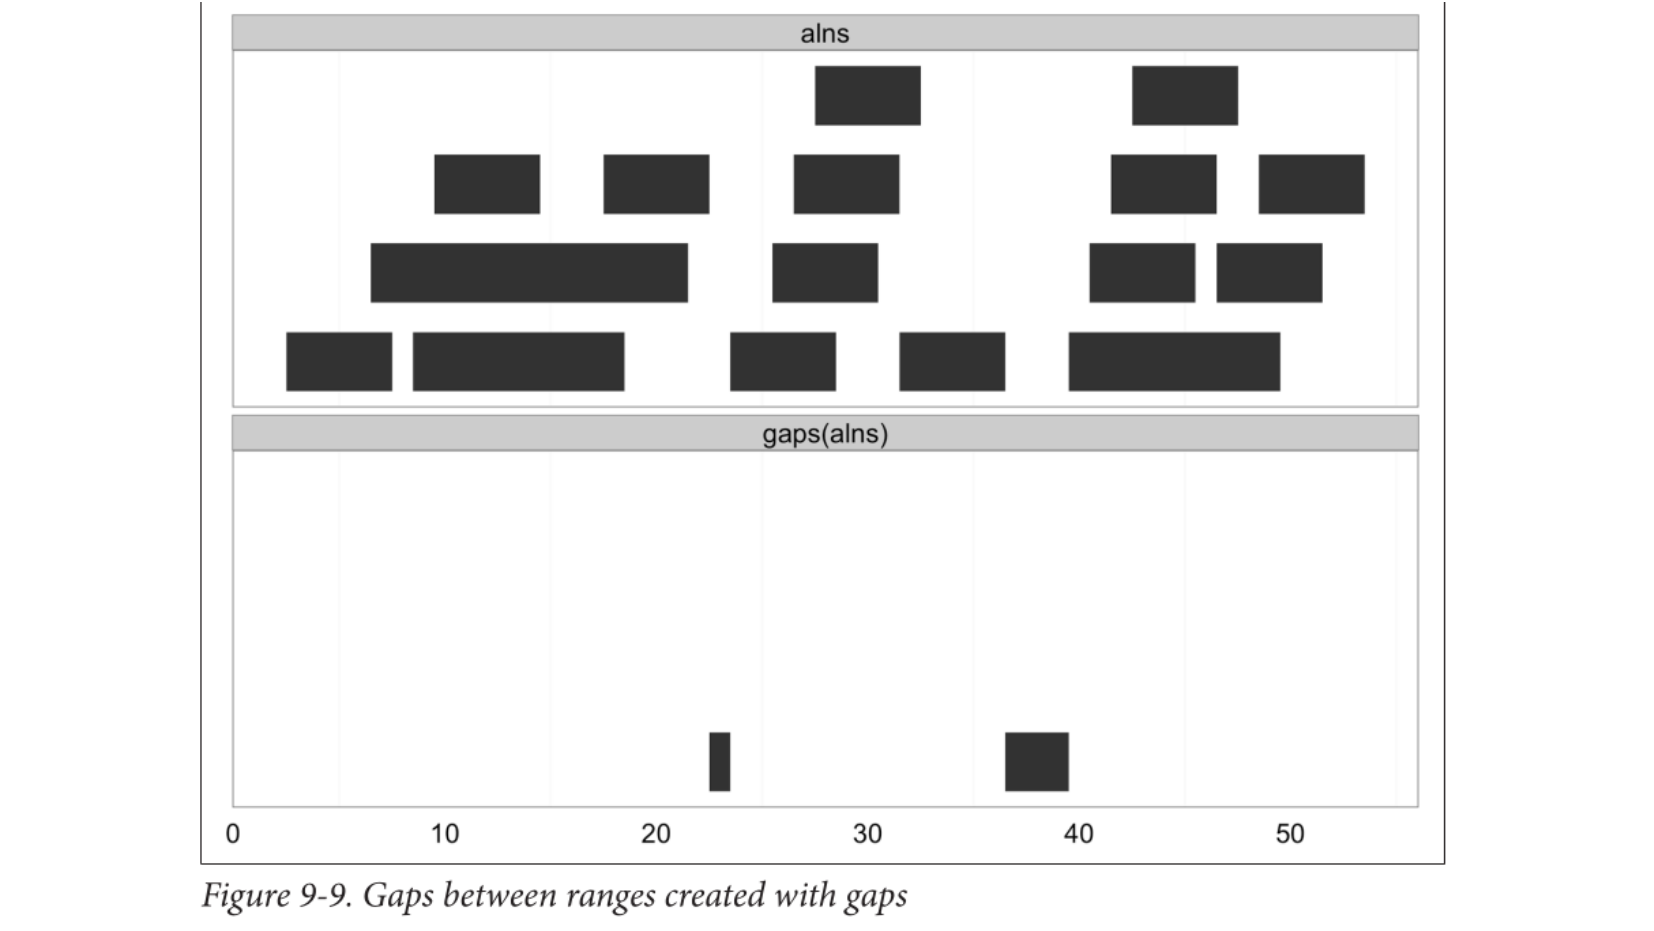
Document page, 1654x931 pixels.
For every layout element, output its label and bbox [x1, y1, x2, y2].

picture [195, 2, 1470, 931]
